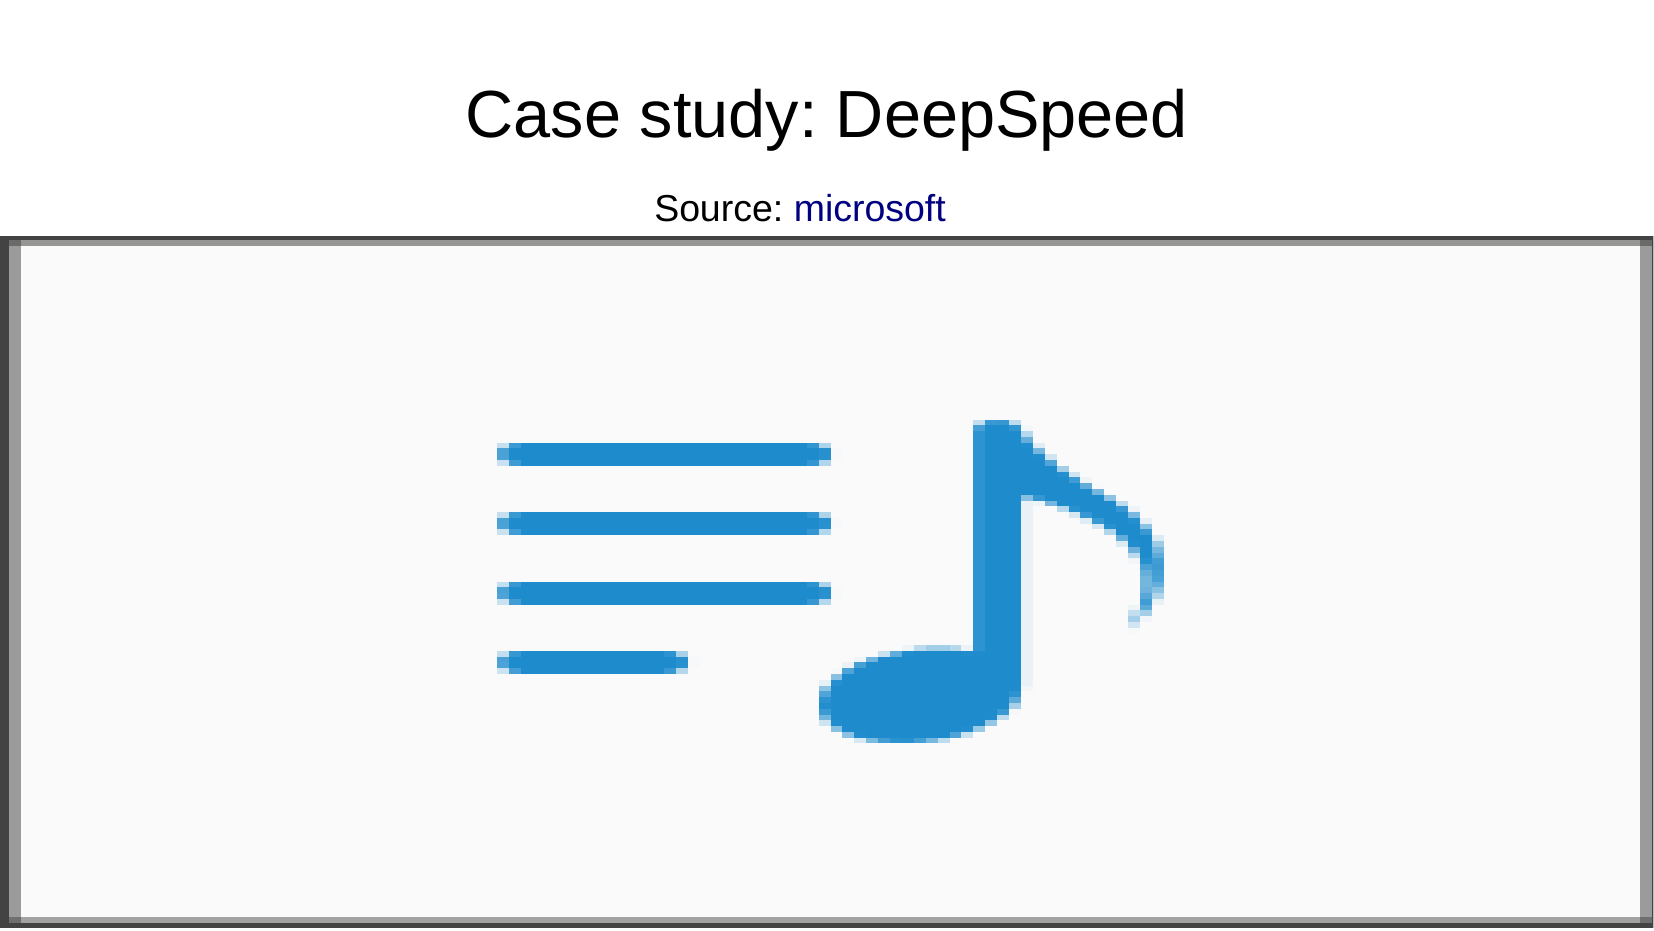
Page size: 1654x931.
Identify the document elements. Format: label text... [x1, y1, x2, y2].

title Case study: DeepSpeed [82, 37, 1571, 193]
text_box [0, 235, 1654, 930]
text_box Source: microsoft [639, 179, 1654, 279]
